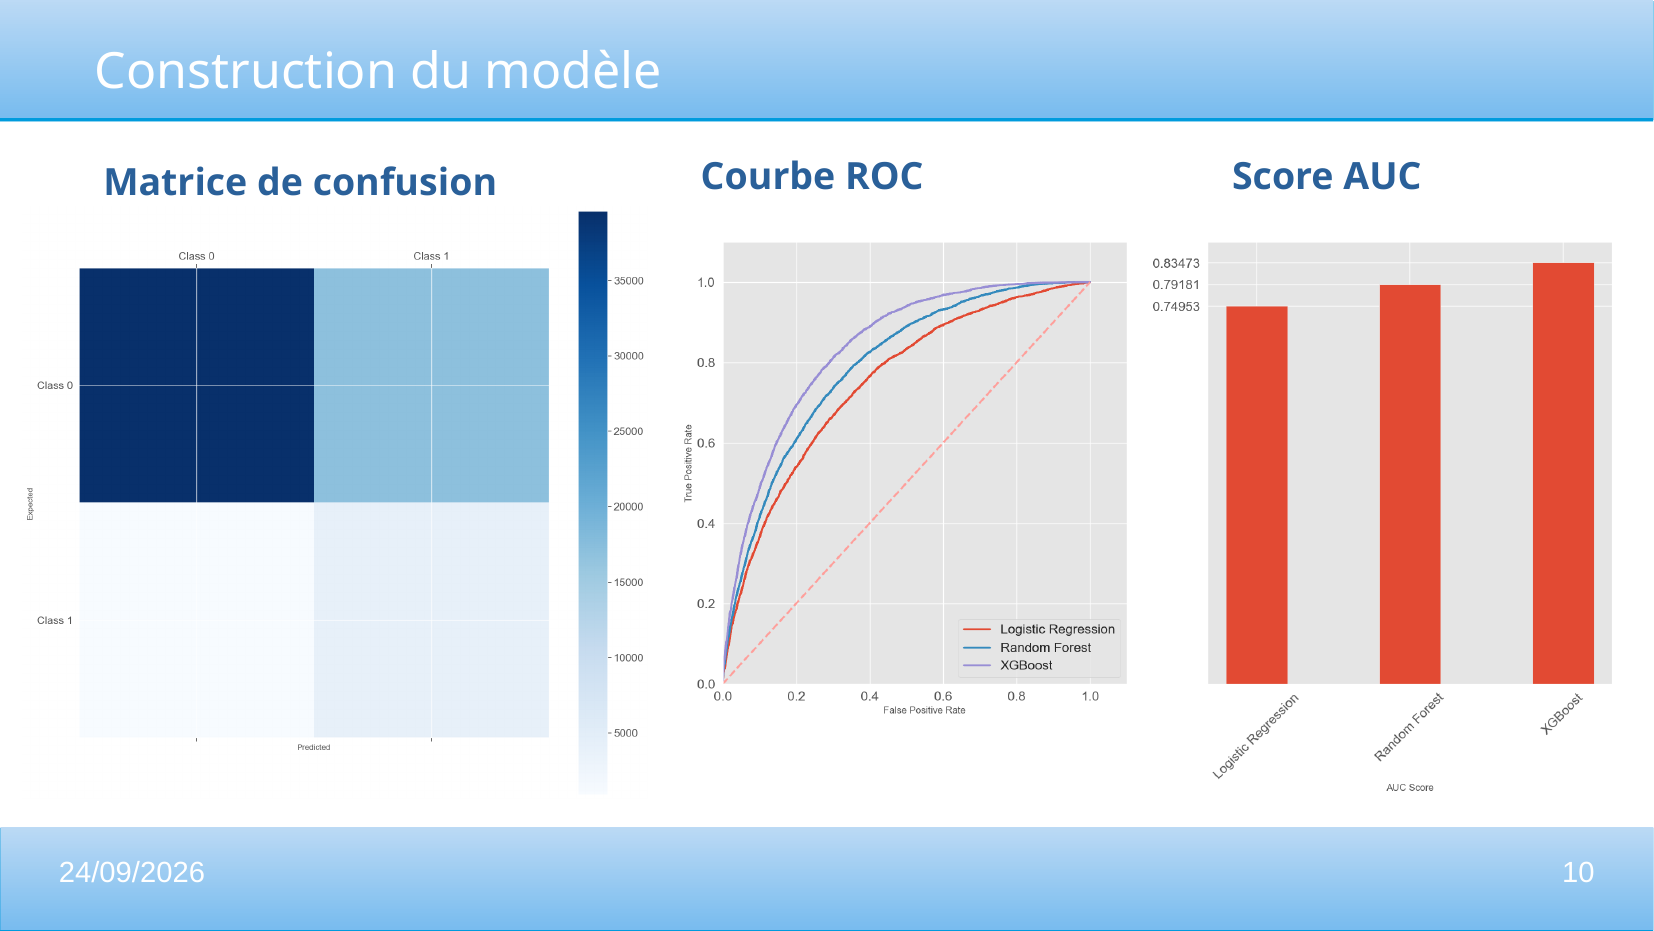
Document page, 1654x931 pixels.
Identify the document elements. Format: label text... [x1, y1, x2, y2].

picture [679, 236, 1617, 798]
text_box Score AUC [1217, 141, 1595, 207]
picture [22, 206, 648, 799]
text_box Matrice de confusion [88, 147, 555, 213]
title Construction du modèle [59, 29, 1595, 108]
text_box Courbe ROC [685, 141, 1152, 207]
